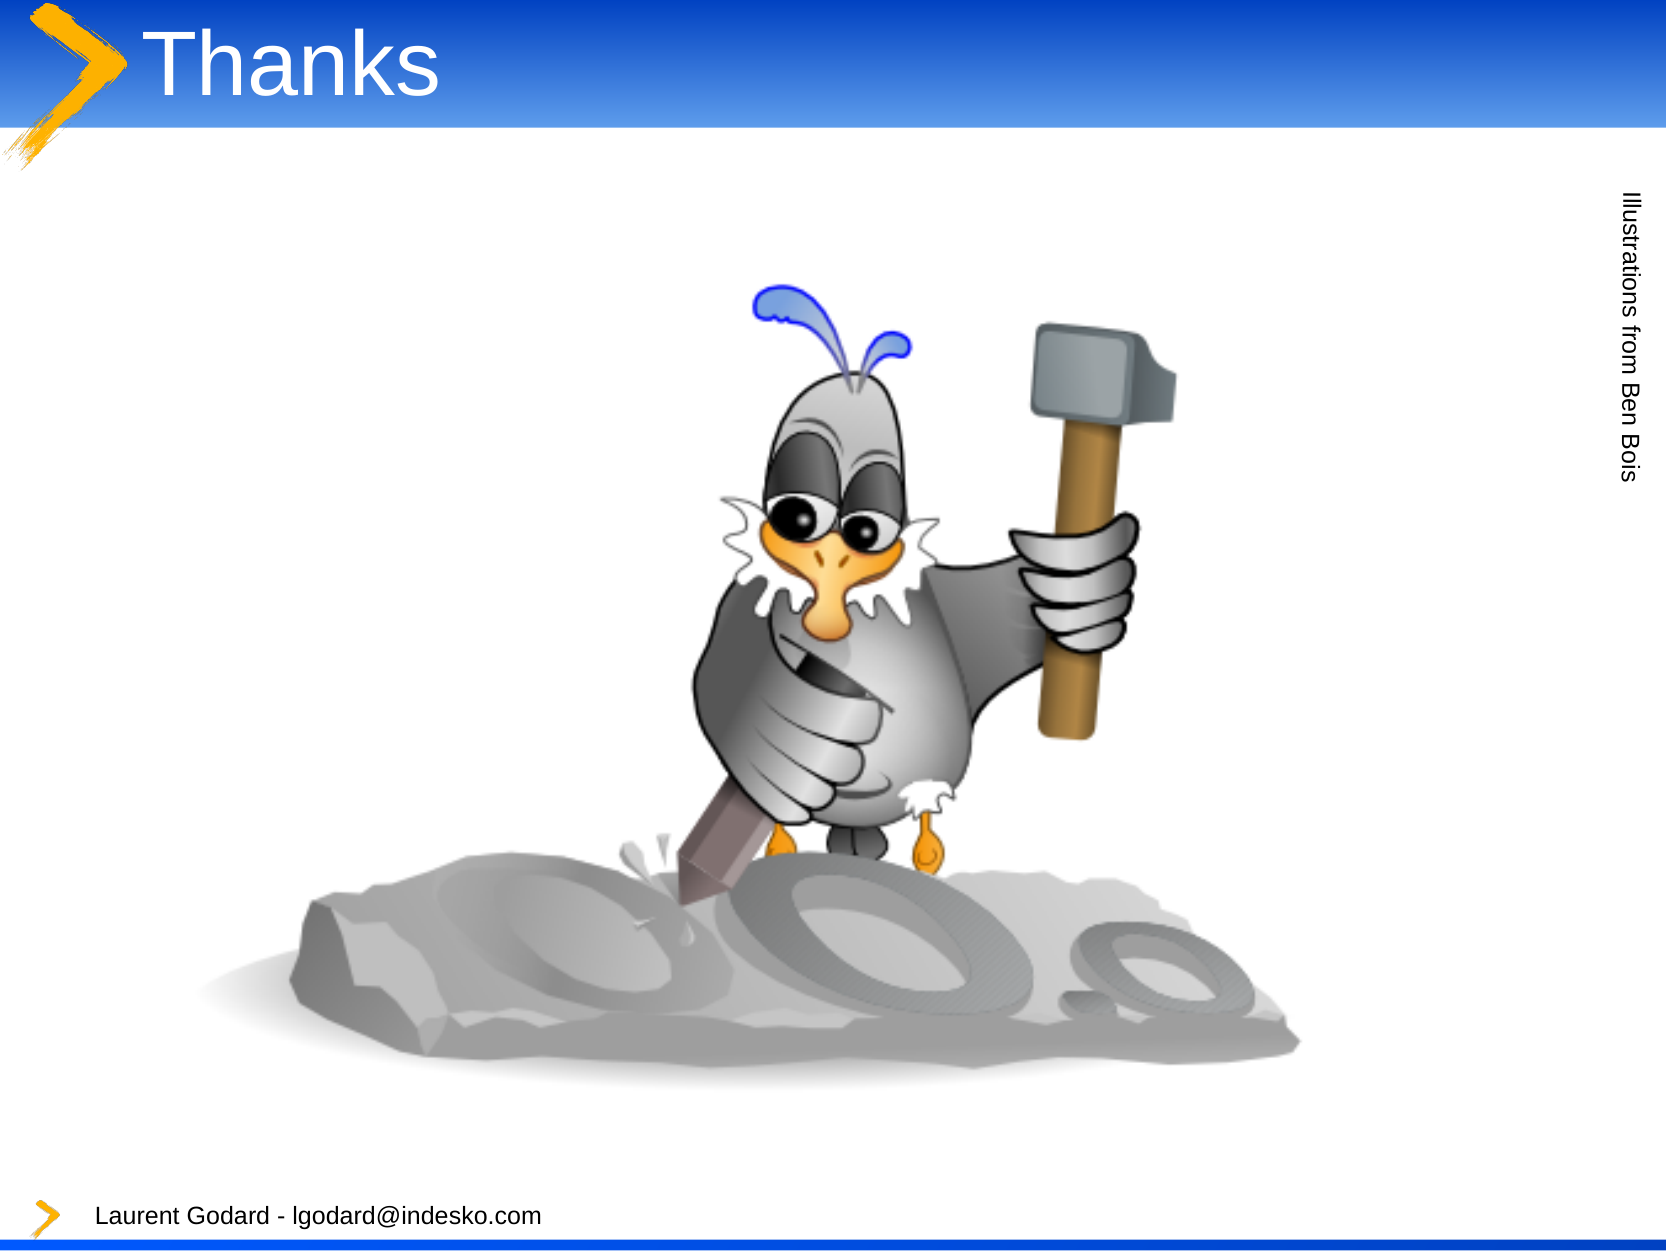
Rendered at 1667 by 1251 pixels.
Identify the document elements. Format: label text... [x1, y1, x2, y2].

text_box Illustrations from Ben Bois [1608, 176, 1654, 532]
picture [29, 1200, 60, 1241]
picture [2, 2, 128, 172]
picture [177, 236, 1359, 1123]
title Thanks [137, 0, 1585, 174]
